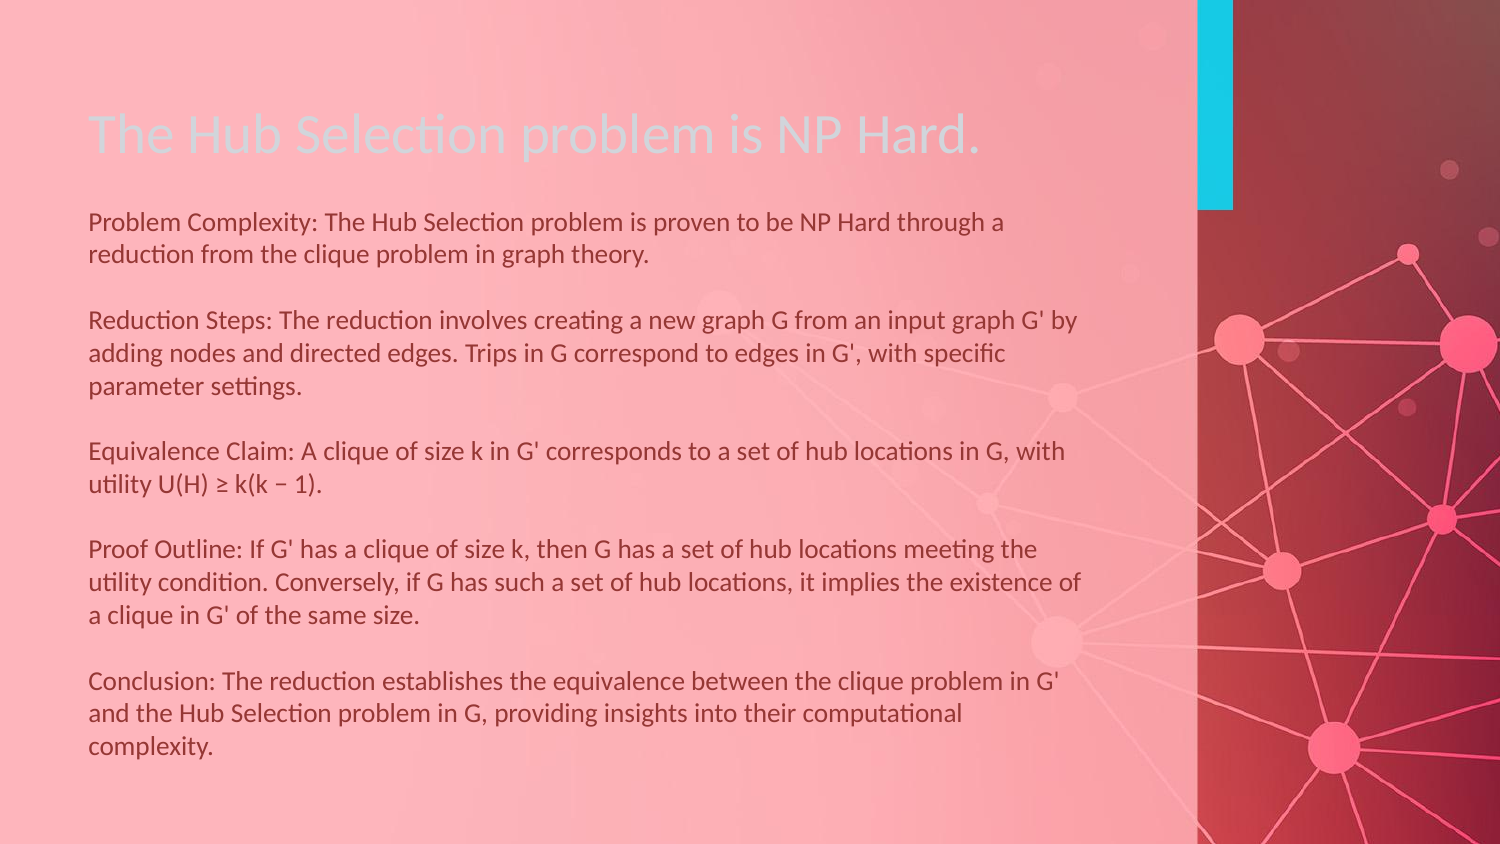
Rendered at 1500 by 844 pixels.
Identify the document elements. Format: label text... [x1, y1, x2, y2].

title The Hub Selection problem is NP Hard. [73, 71, 1101, 190]
list Problem Complexity: The Hub Selection problem is proven to be NP Hard through a reduction from the clique problem in graph theory. Reduction Steps: The reduction involves creating a new graph G from an input graph G' by adding nodes and directed edges. Trips in G correspond to edges in G', with specific parameter settings. Equivalence Claim: A clique of size k in G' corresponds to a set of hub locations in G, with utility U(H) ≥ k(k − 1). Proof Outline: If G' has a clique of size k, then G has a set of hub locations meeting the utility condition. Conversely, if G has such a set of hub locations, it implies the existence of a clique in G' of the same size. Conclusion: The reduction establishes the equivalence between the clique problem in G' and the Hub Selection problem in G, providing insights into their computational complexity. [73, 196, 1101, 773]
picture [0, 0, 1500, 844]
